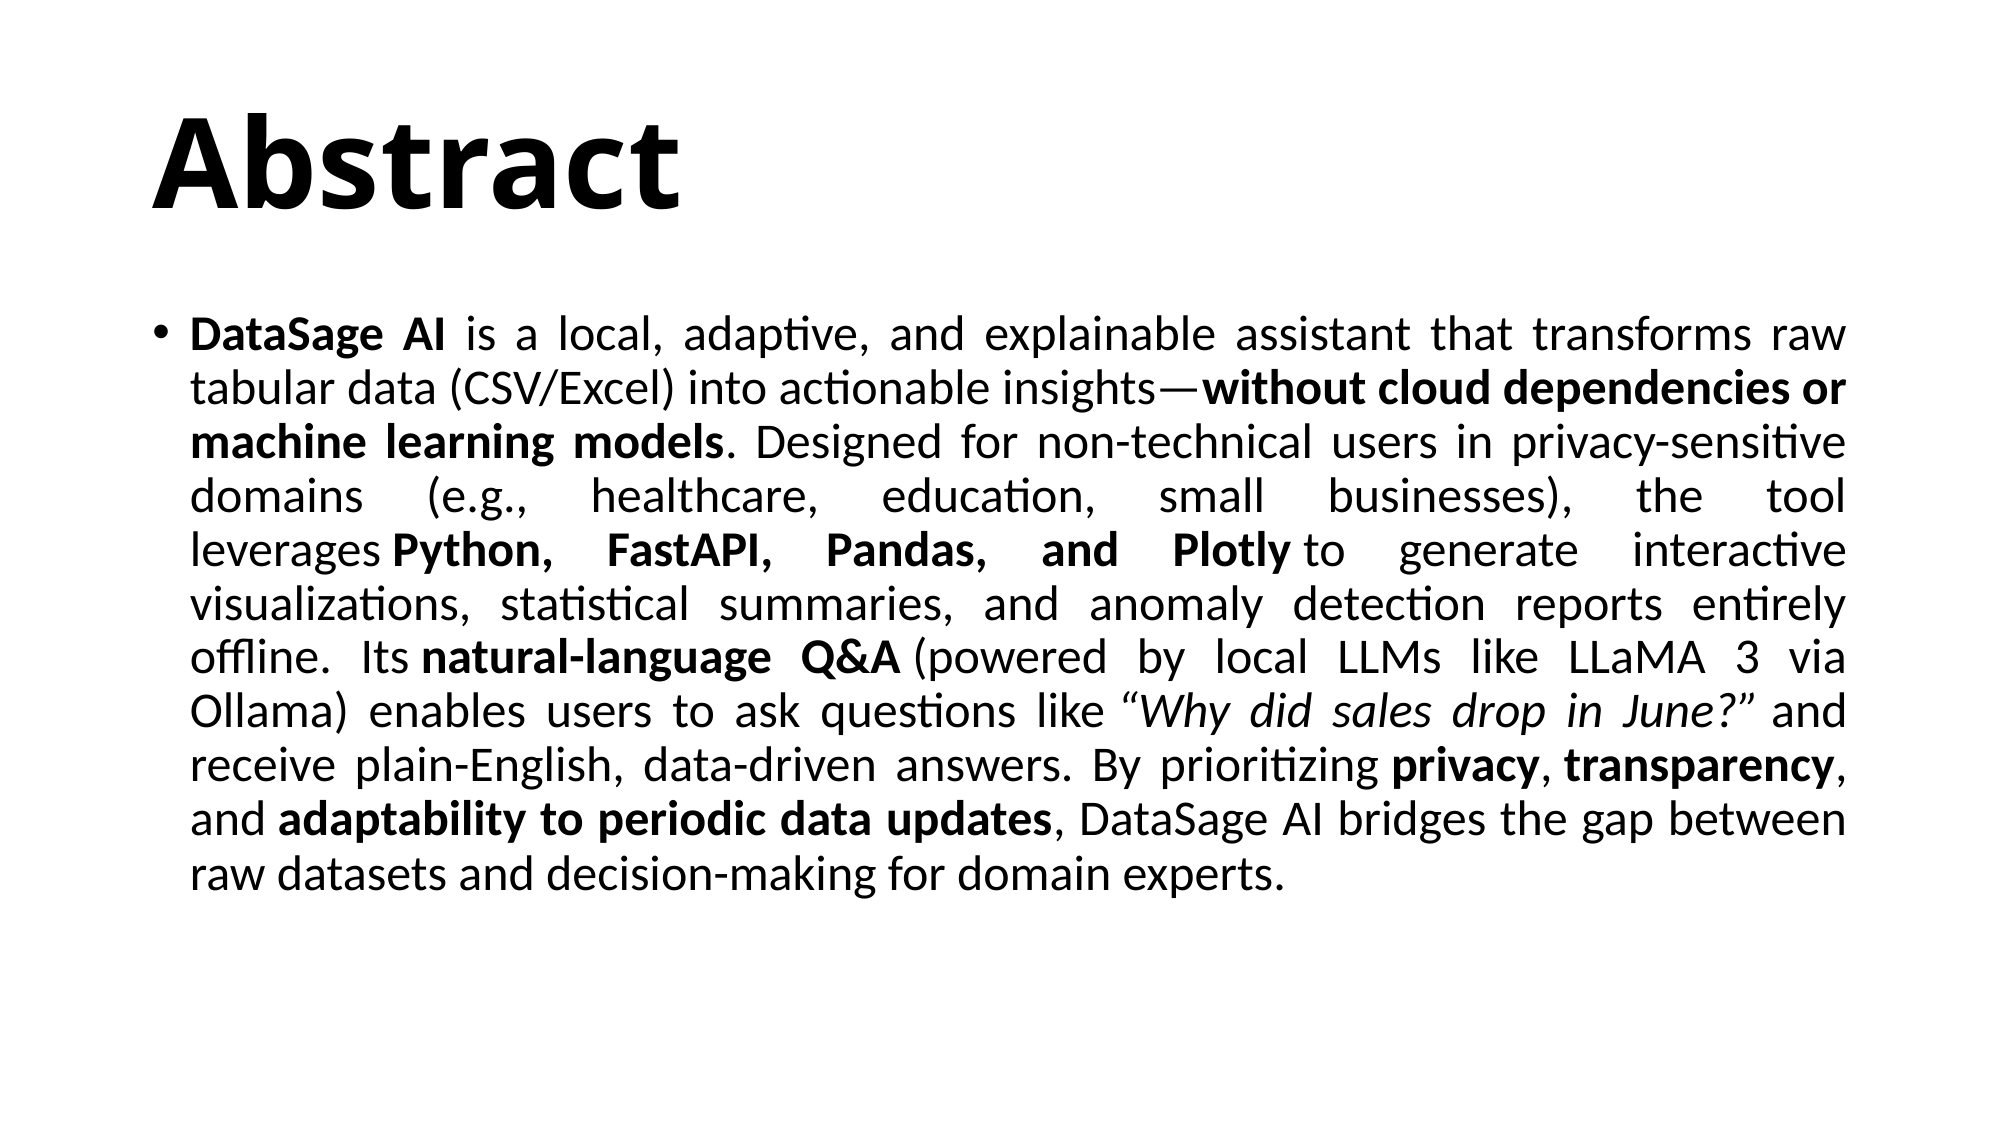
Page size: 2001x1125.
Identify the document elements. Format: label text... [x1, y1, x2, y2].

title Abstract [137, 59, 1863, 278]
list DataSage AI is a local, adaptive, and explainable assistant that transforms raw tabular data (CSV/Excel) into actionable insights—without cloud dependencies or machine learning models. Designed for non-technical users in privacy-sensitive domains (e.g., healthcare, education, small businesses), the tool leverages Python, FastAPI, Pandas, and Plotly to generate interactive visualizations, statistical summaries, and anomaly detection reports entirely offline. Its natural-language Q&A (powered by local LLMs like LLaMA 3 via Ollama) enables users to ask questions like “Why did sales drop in June?” and receive plain-English, data-driven answers. By prioritizing privacy, transparency, and adaptability to periodic data updates, DataSage AI bridges the gap between raw datasets and decision-making for domain experts. [137, 299, 1863, 1014]
